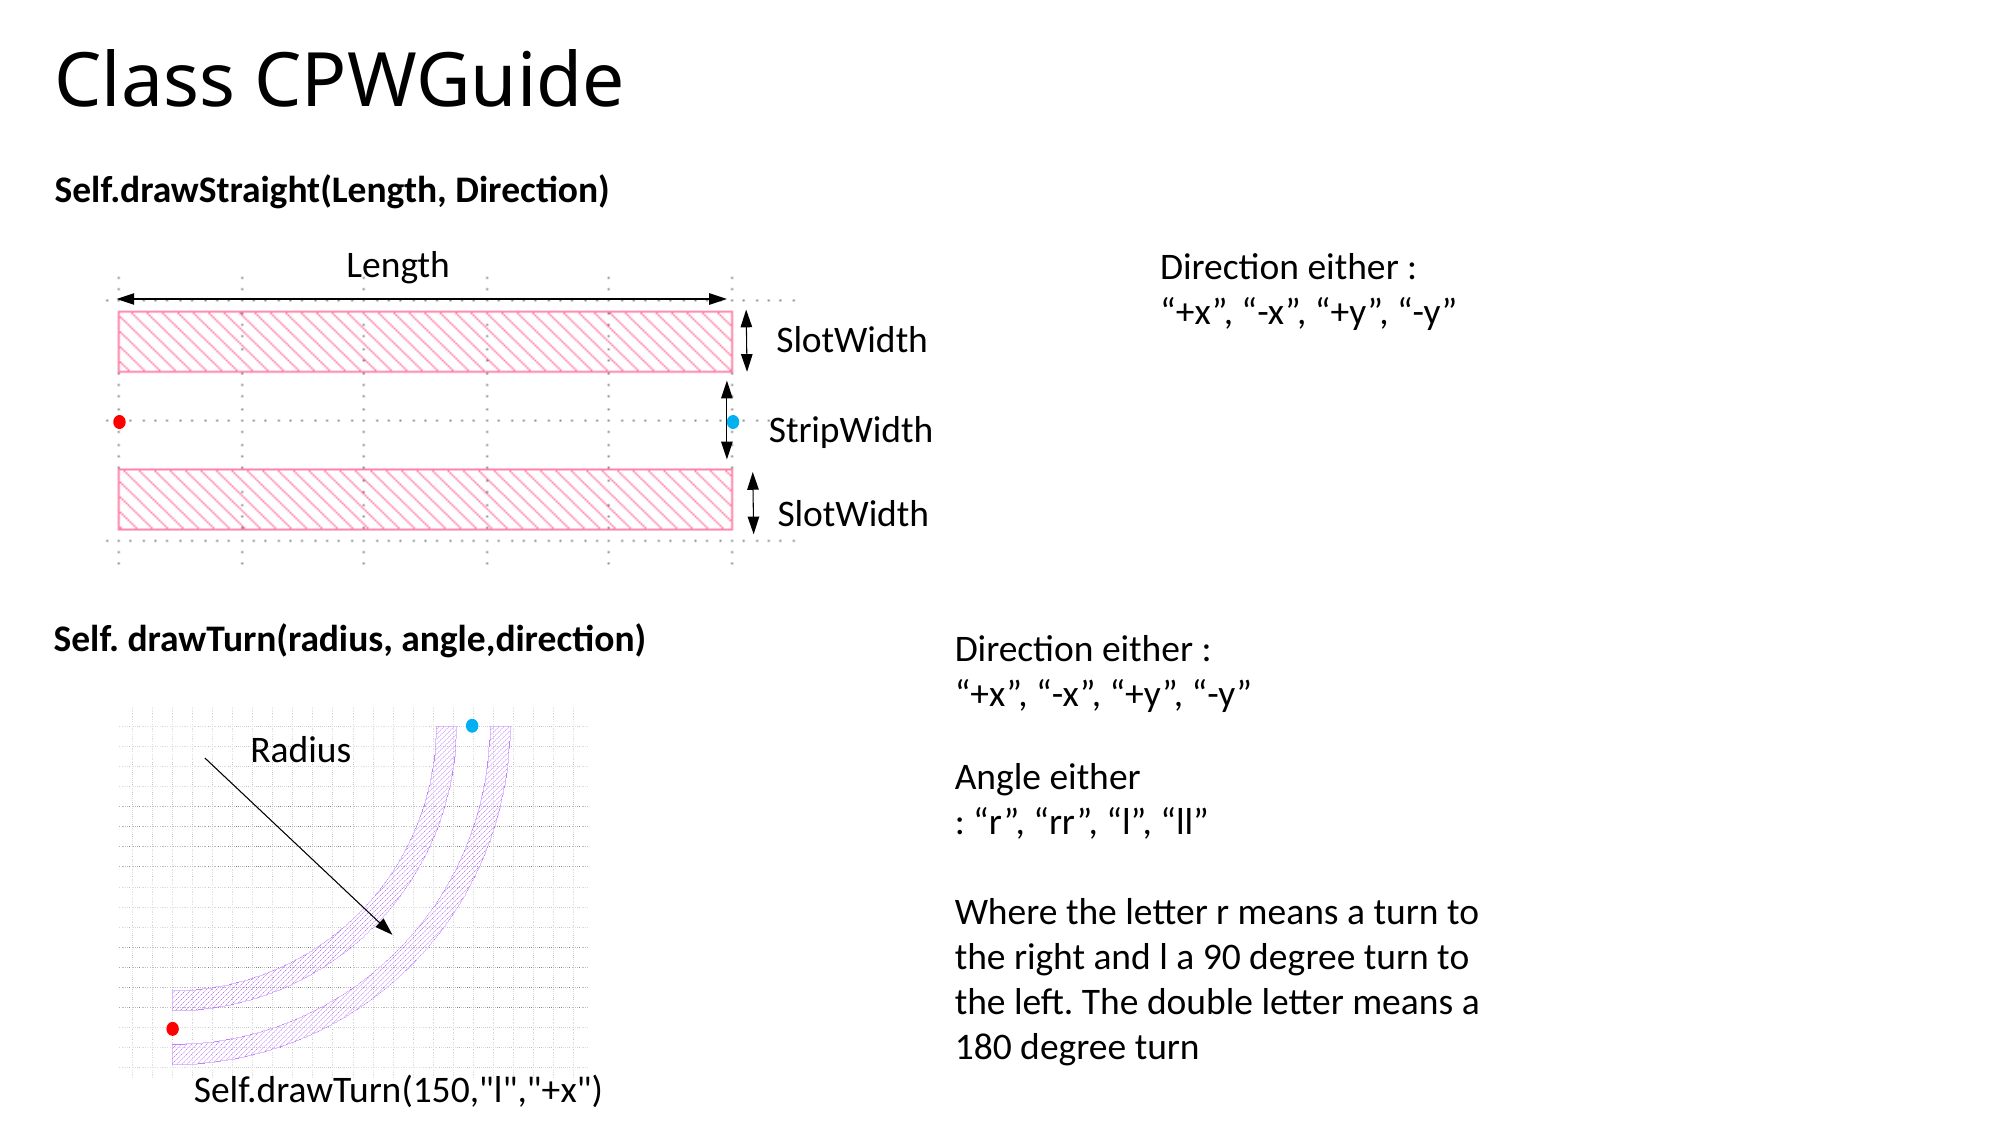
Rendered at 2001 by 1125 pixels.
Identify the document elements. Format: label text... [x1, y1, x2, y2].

text_box [113, 415, 126, 429]
text_box [726, 415, 740, 429]
text_box Self.drawTurn(150,"l","+x") [179, 1057, 618, 1117]
title Class CPWGuide [39, 16, 1765, 149]
text_box Self. drawTurn(radius, angle,direction) [38, 606, 670, 668]
text_box Radius [235, 717, 473, 779]
text_box Angle either : “r”, “rr”, “l”, “ll” Where the letter r means a turn to the right and l a 90 degree turn to the left. The double letter means a 180 degree turn [939, 744, 1506, 1078]
text_box StripWidth [753, 397, 1006, 459]
text_box [466, 718, 479, 733]
picture [119, 707, 589, 1078]
text_box Length [331, 232, 577, 293]
text_box [166, 1021, 179, 1036]
text_box Self.drawStraight(Length, Direction) [39, 157, 671, 218]
text_box Direction either : “+x”, “-x”, “+y”, “-y” [939, 616, 1300, 723]
text_box Direction either : “+x”, “-x”, “+y”, “-y” [1145, 234, 1506, 341]
picture [104, 275, 804, 572]
text_box SlotWidth [762, 480, 1000, 542]
text_box SlotWidth [761, 307, 1007, 368]
